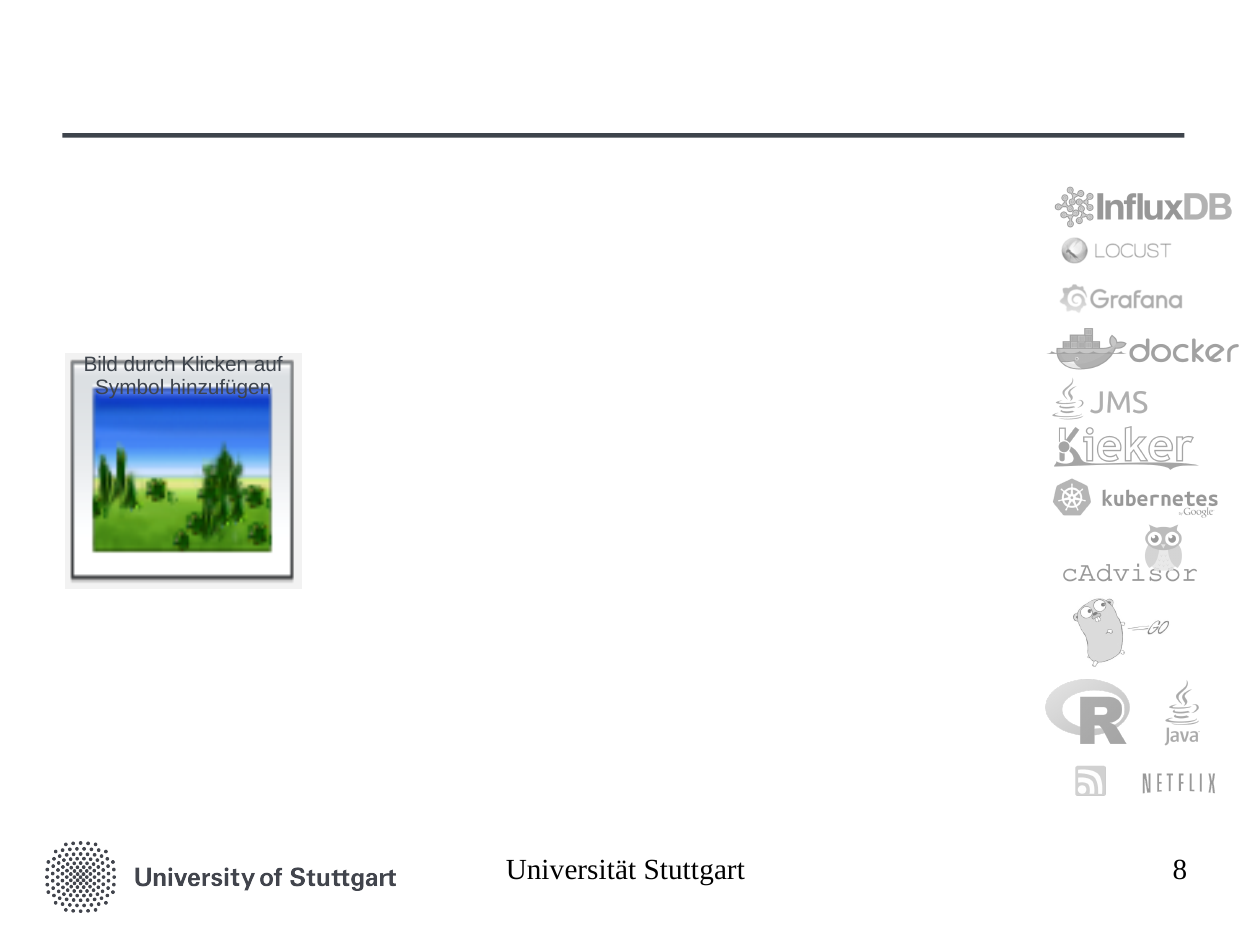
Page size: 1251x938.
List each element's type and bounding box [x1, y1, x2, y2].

picture [64, 352, 302, 590]
picture [45, 841, 396, 913]
